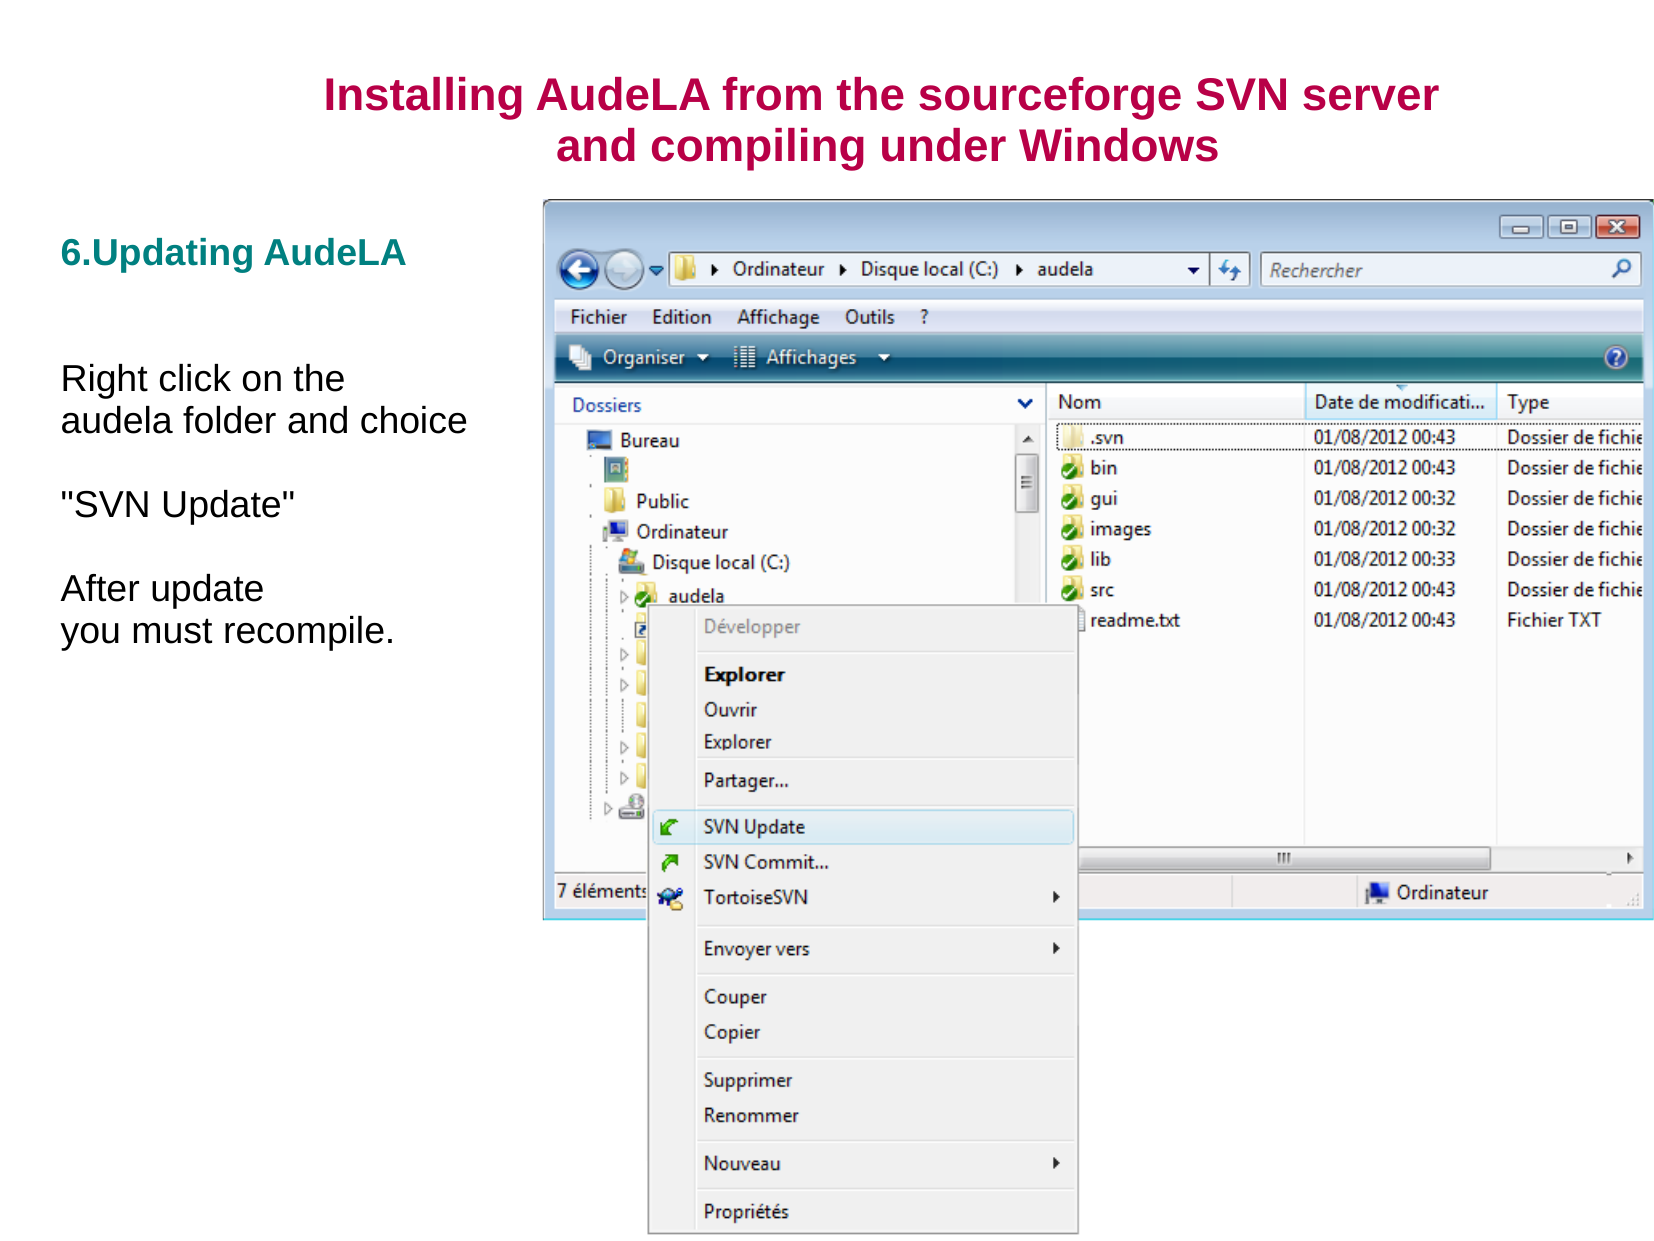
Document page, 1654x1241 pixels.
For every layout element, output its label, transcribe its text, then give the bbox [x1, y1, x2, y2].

text_box Installing AudeLA from the sourceforge SVN server and compiling under Windows [308, 61, 1468, 181]
text_box 6.Updating AudeLA Right click on the audela folder and choice "SVN Update" After update you must recompile. [45, 224, 483, 745]
picture [542, 199, 1654, 1241]
